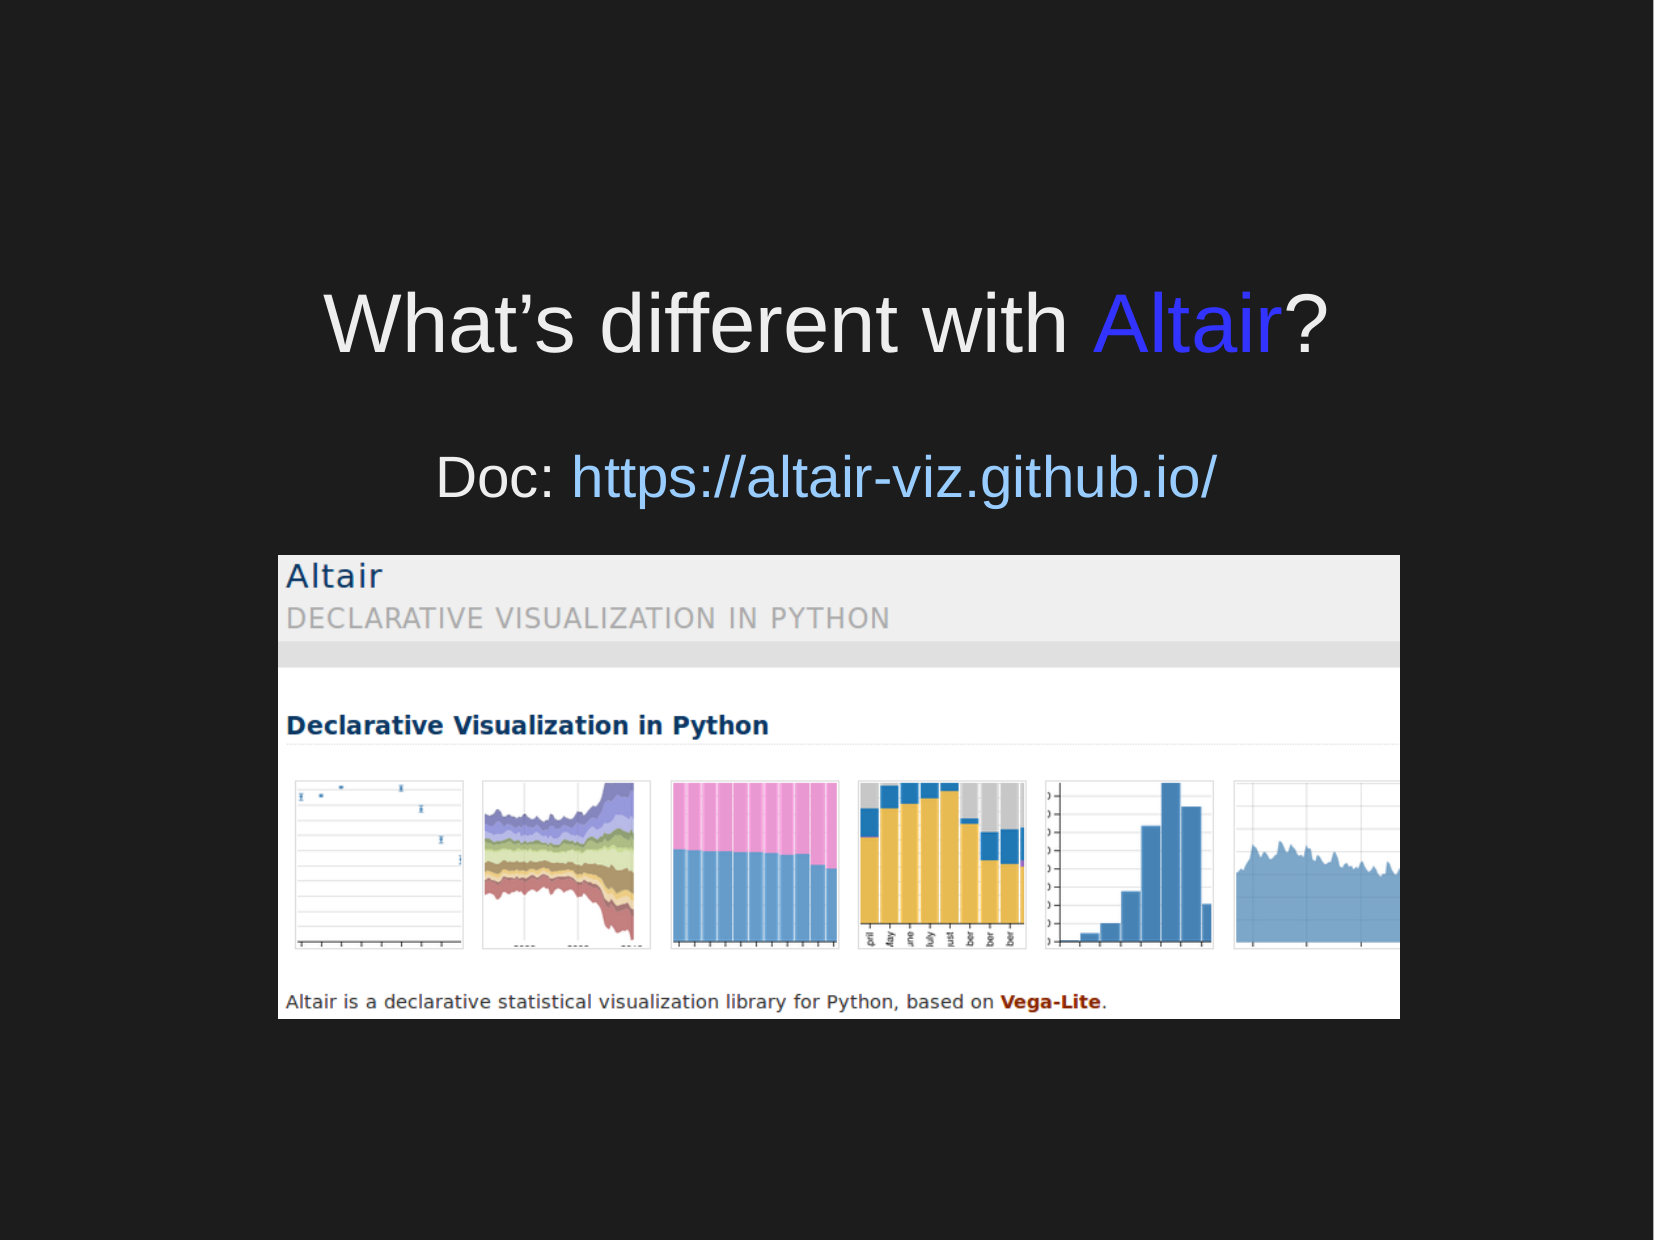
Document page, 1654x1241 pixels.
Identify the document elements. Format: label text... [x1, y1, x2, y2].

text_box What’s different with Altair? Doc: https://altair-viz.github.io/ [82, 59, 1571, 780]
picture [278, 555, 1400, 1019]
